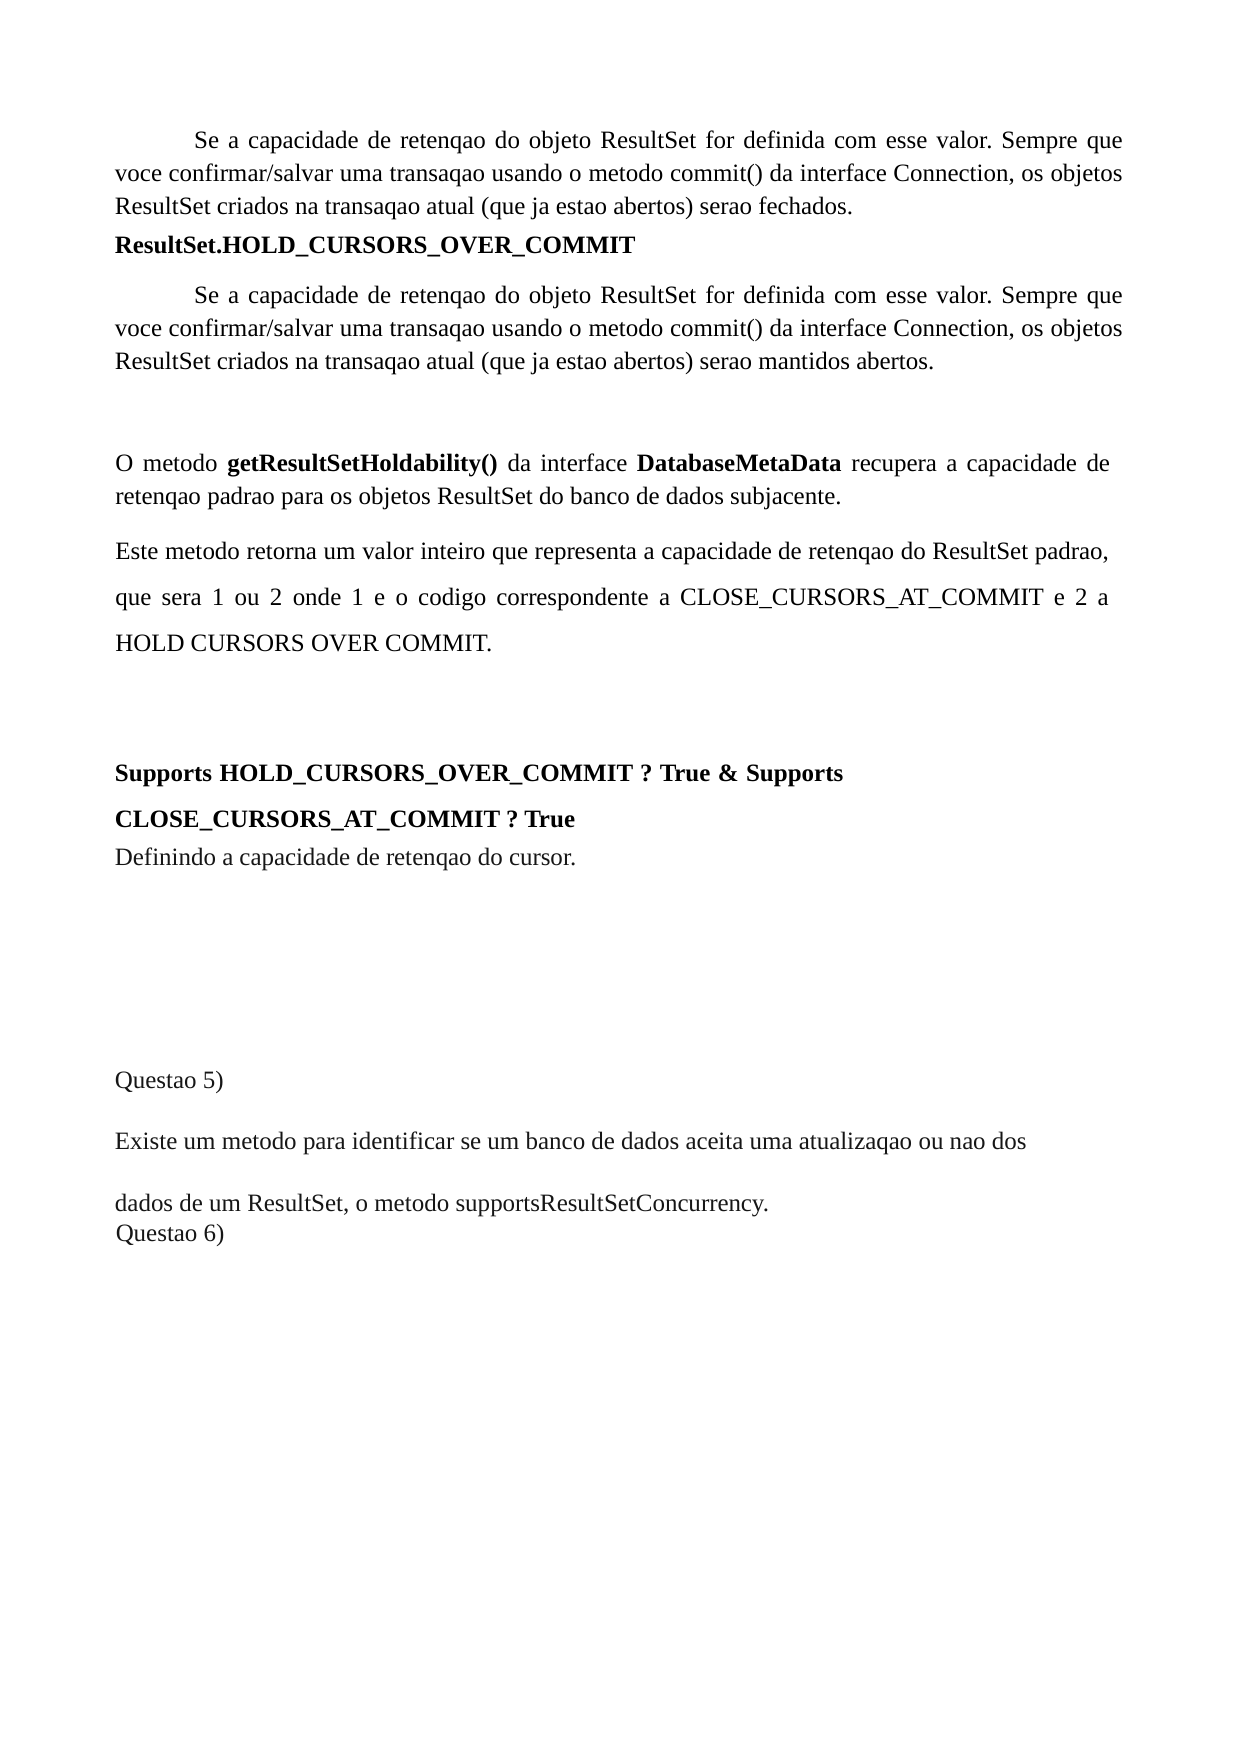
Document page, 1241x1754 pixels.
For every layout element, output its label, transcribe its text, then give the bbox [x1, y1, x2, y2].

text_box Supports HOLD_CURSORS_OVER_COMMIT ? True & Supports CLOSE_CURSORS_AT_COMMIT ? True Definindo a capacidade de retenqao do cursor. [115, 740, 1120, 876]
text_box O metodo getResultSetHoldability() da interface DatabaseMetaData recupera a capacidade de retenqao padrao para os objetos ResultSet do banco de dados subjacente. Este metodo retorna um valor inteiro que representa a capacidade de retenqao do ResultSet padrao, que sera 1 ou 2 onde 1 e o codigo correspondente a CLOSE_CURSORS_AT_COMMIT e 2 a HOLD CURSORS OVER COMMIT. [115, 443, 1124, 640]
text_box Questao 5) Existe um metodo para identificar se um banco de dados aceita uma atualizaqao ou nao dos dados de um ResultSet, o metodo supportsResultSetConcurrency. [115, 1032, 1033, 1184]
text_box Se a capacidade de retenqao do objeto ResultSet for definida com esse valor. Sempre que voce confirmar/salvar uma transaqao usando o metodo commit() da interface Connection, os objetos ResultSet criados na transaqao atual (que ja estao abertos) serao fechados. ResultSet.HOLD_CURSORS_OVER_COMMIT Se a capacidade de retenqao do objeto ResultSet for definida com esse valor. Sempre que voce confirmar/salvar uma transaqao usando o metodo commit() da interface Connection, os objetos ResultSet criados na transaqao atual (que ja estao abertos) serao mantidos abertos. [115, 120, 1124, 378]
text_box Questao 6) [116, 1216, 229, 1245]
